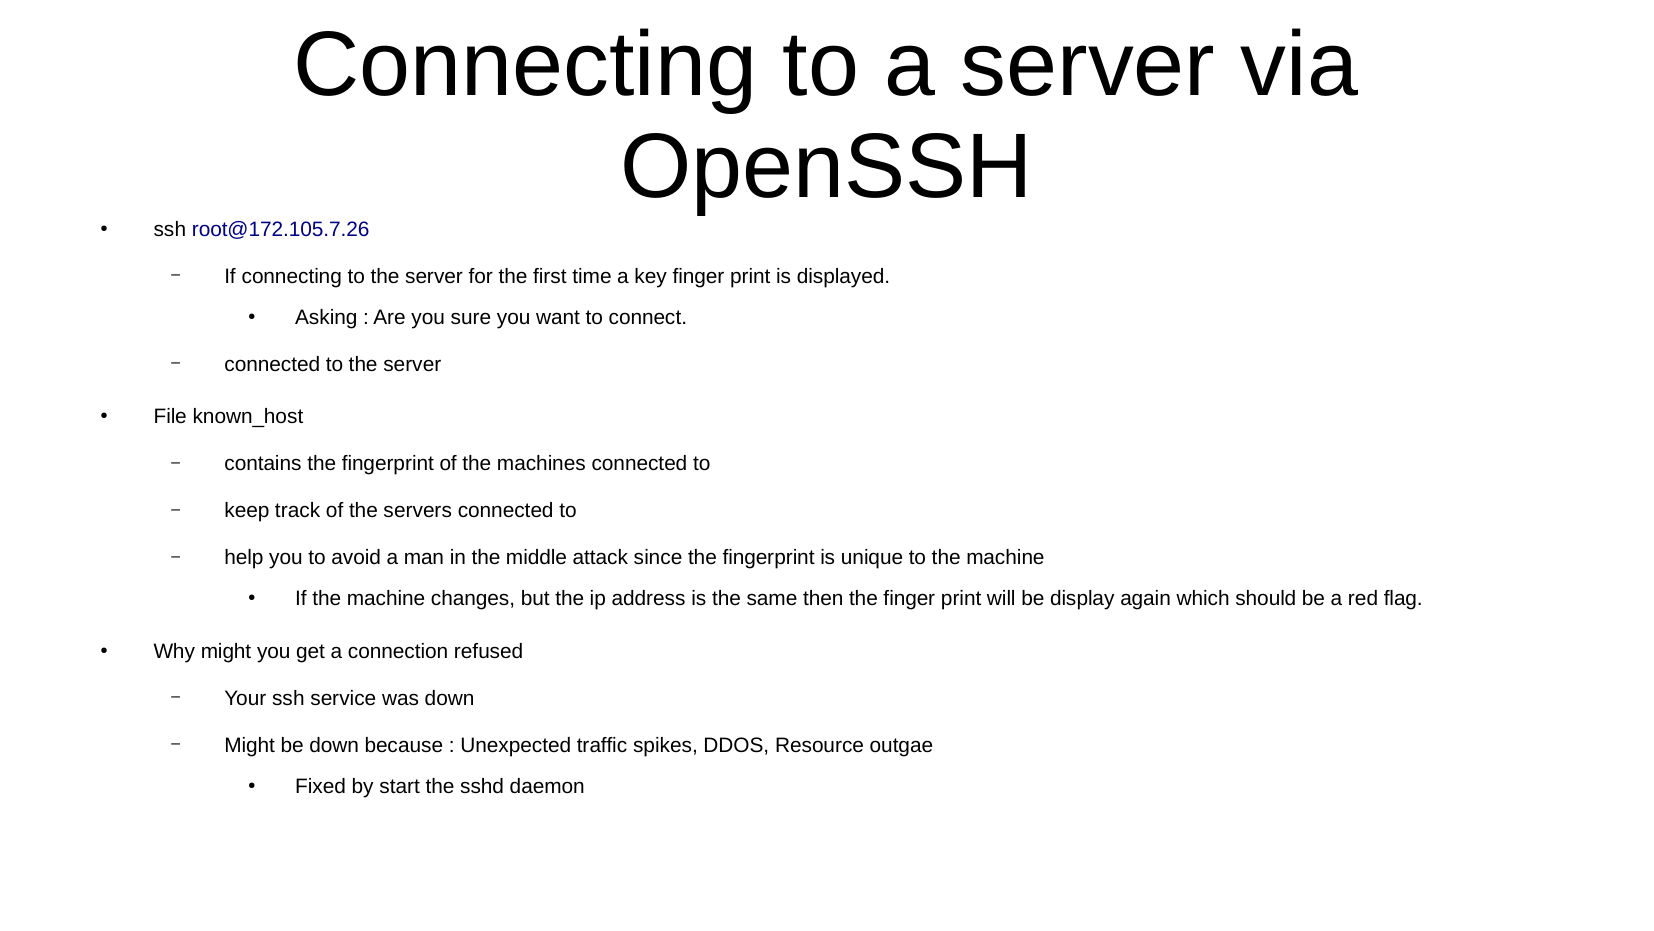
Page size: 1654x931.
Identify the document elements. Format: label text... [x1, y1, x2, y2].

list ssh root@172.105.7.26 If connecting to the server for the first time a key finger print is displayed. Asking : Are you sure you want to connect. connected to the server File known_host contains the fingerprint of the machines connected to keep track of the servers connected to help you to avoid a man in the middle attack since the fingerprint is unique to the machine If the machine changes, but the ip address is the same then the finger print will be display again which should be a red flag. Why might you get a connection refused Your ssh service was down Might be down because : Unexpected traffic spikes, DDOS, Resource outgae Fixed by start the sshd daemon [82, 217, 1636, 916]
title Connecting to a server via OpenSSH [82, 12, 1571, 217]
